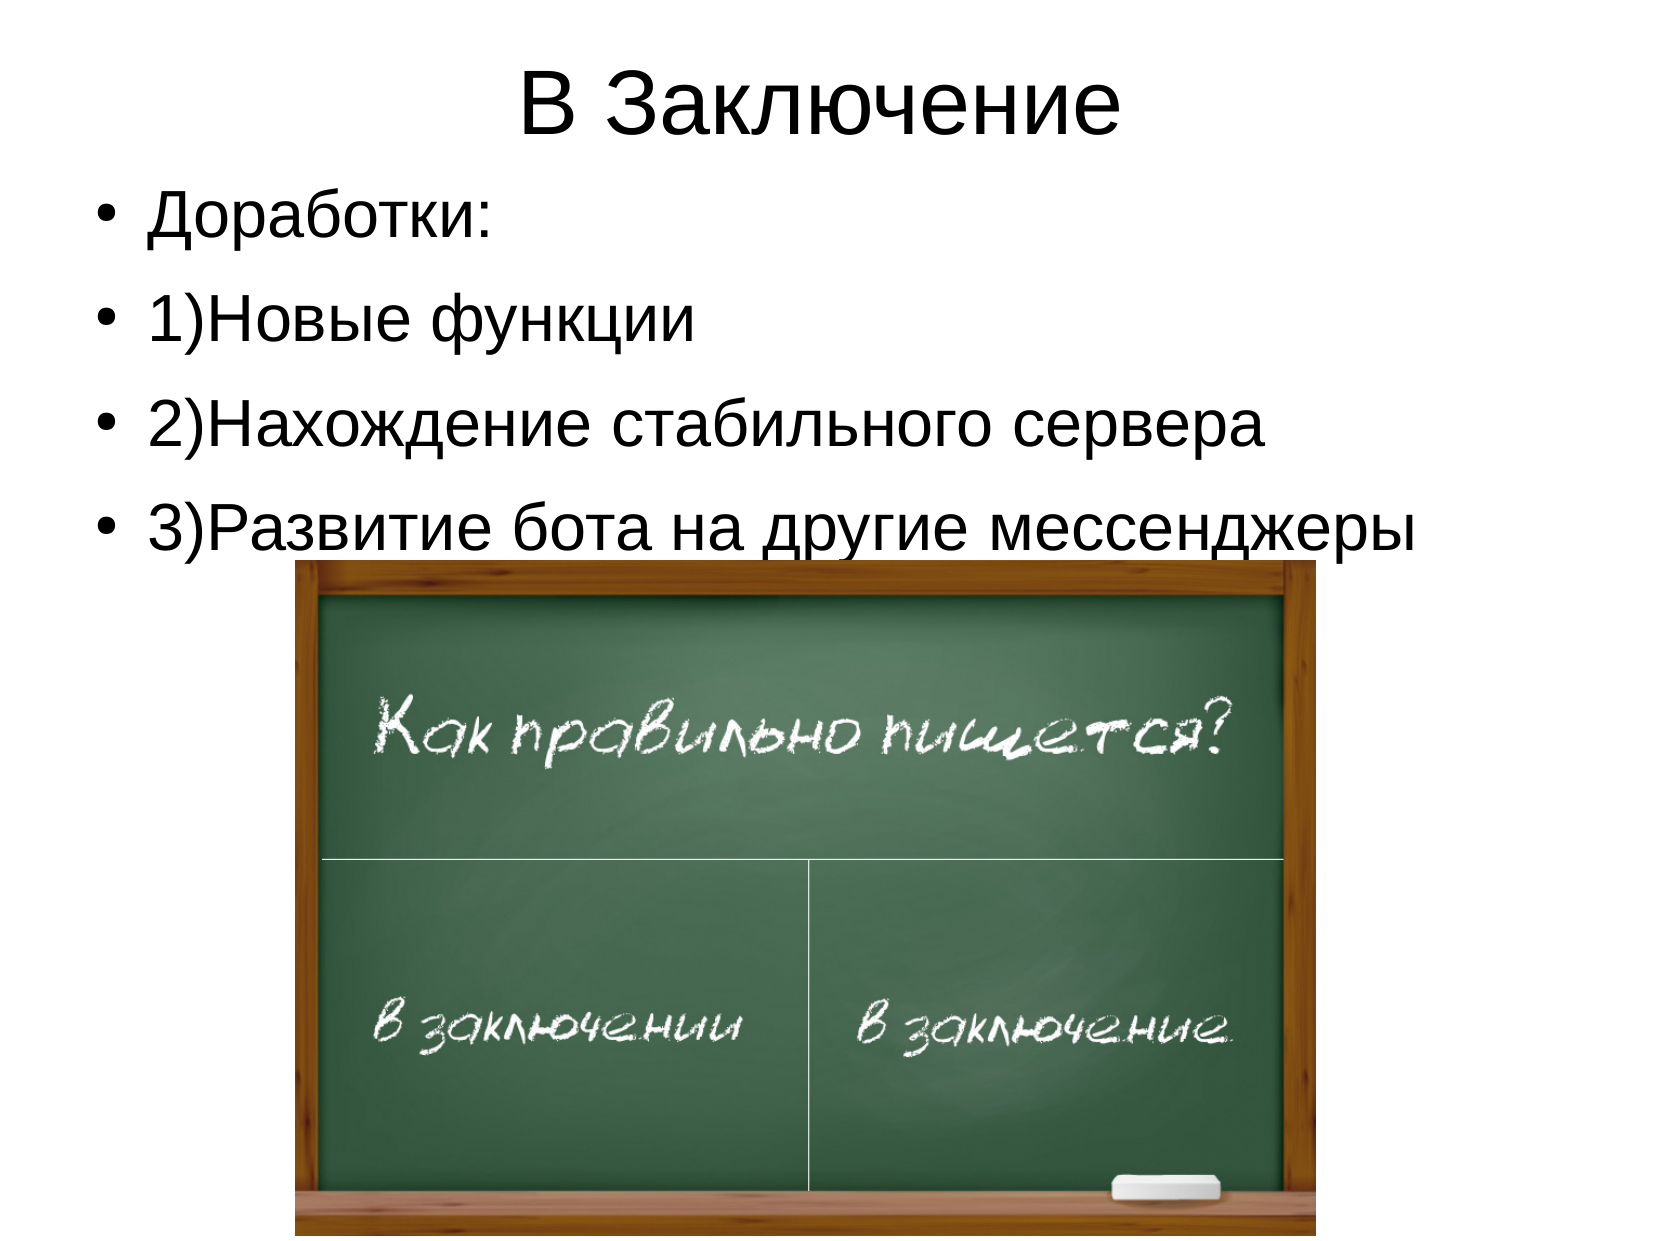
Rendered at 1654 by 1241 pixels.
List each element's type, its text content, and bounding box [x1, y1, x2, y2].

picture [295, 560, 1316, 1237]
list Доработки: 1)Новые функции 2)Нахождение стабильного сервера 3)Развитие бота на другие мессенджеры [76, 177, 1565, 996]
title В Заключение [76, 0, 1565, 177]
